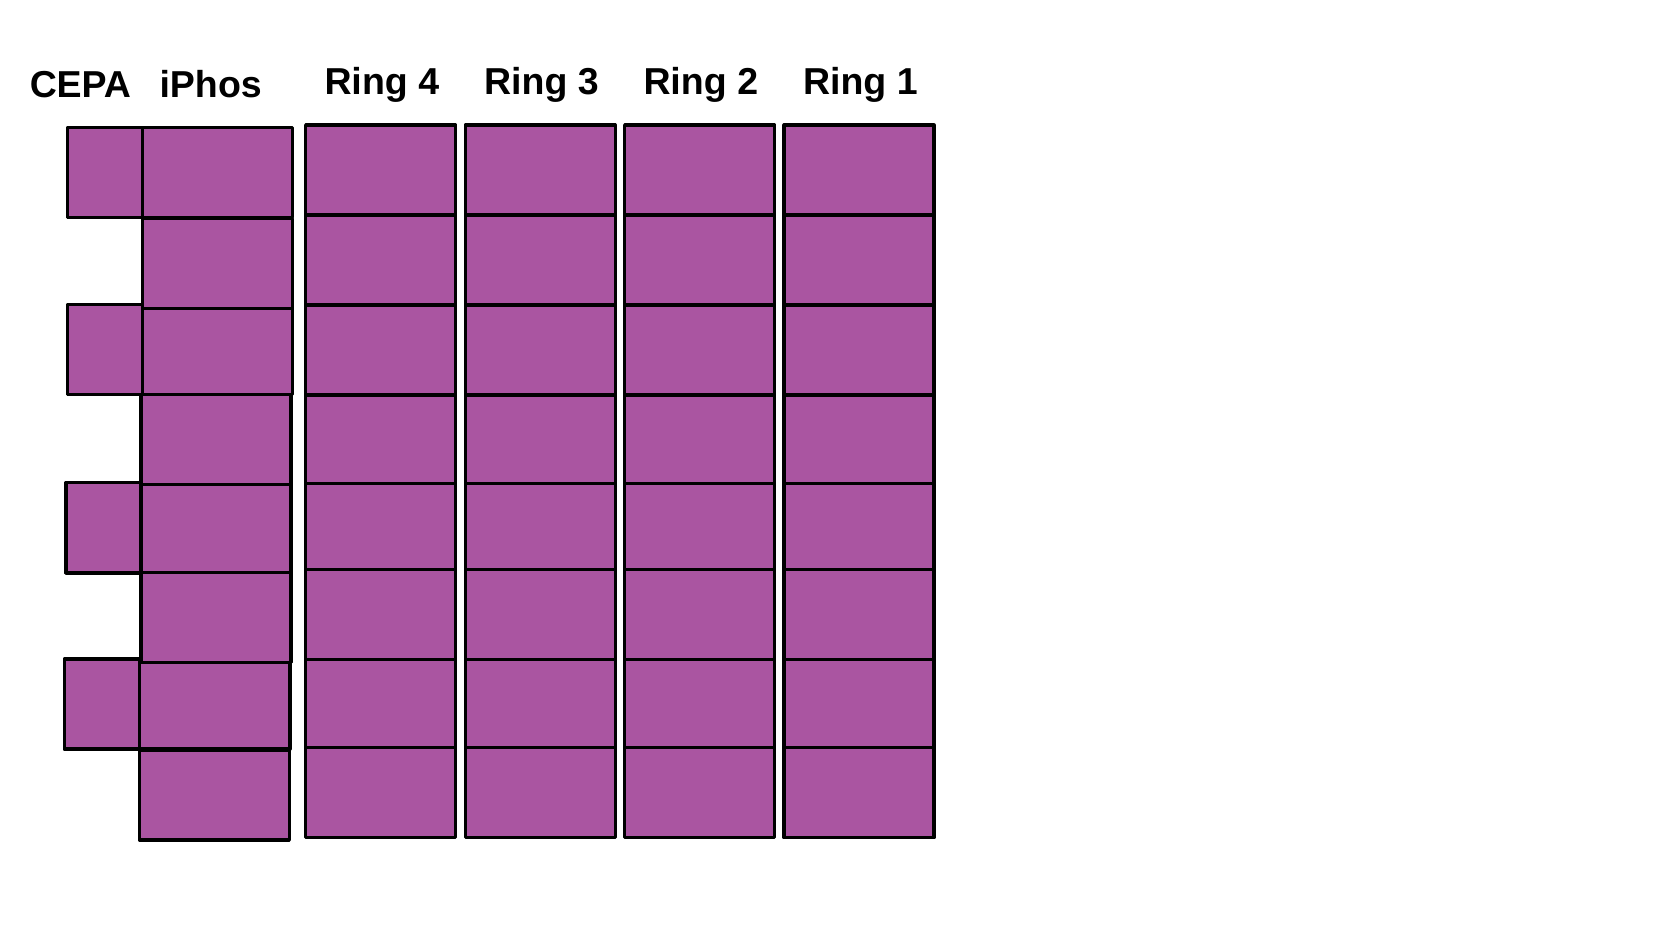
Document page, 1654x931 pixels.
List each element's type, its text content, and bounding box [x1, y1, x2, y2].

text_box [624, 124, 775, 838]
text_box [465, 124, 616, 838]
text_box [784, 124, 935, 838]
text_box Ring 1 [788, 53, 939, 110]
text_box CEPA [15, 55, 166, 113]
text_box [305, 124, 456, 838]
text_box Ring 3 [469, 53, 620, 110]
text_box [64, 127, 293, 841]
text_box Ring 4 [309, 53, 460, 110]
text_box iPhos [166, 55, 295, 113]
text_box Ring 2 [628, 53, 779, 110]
